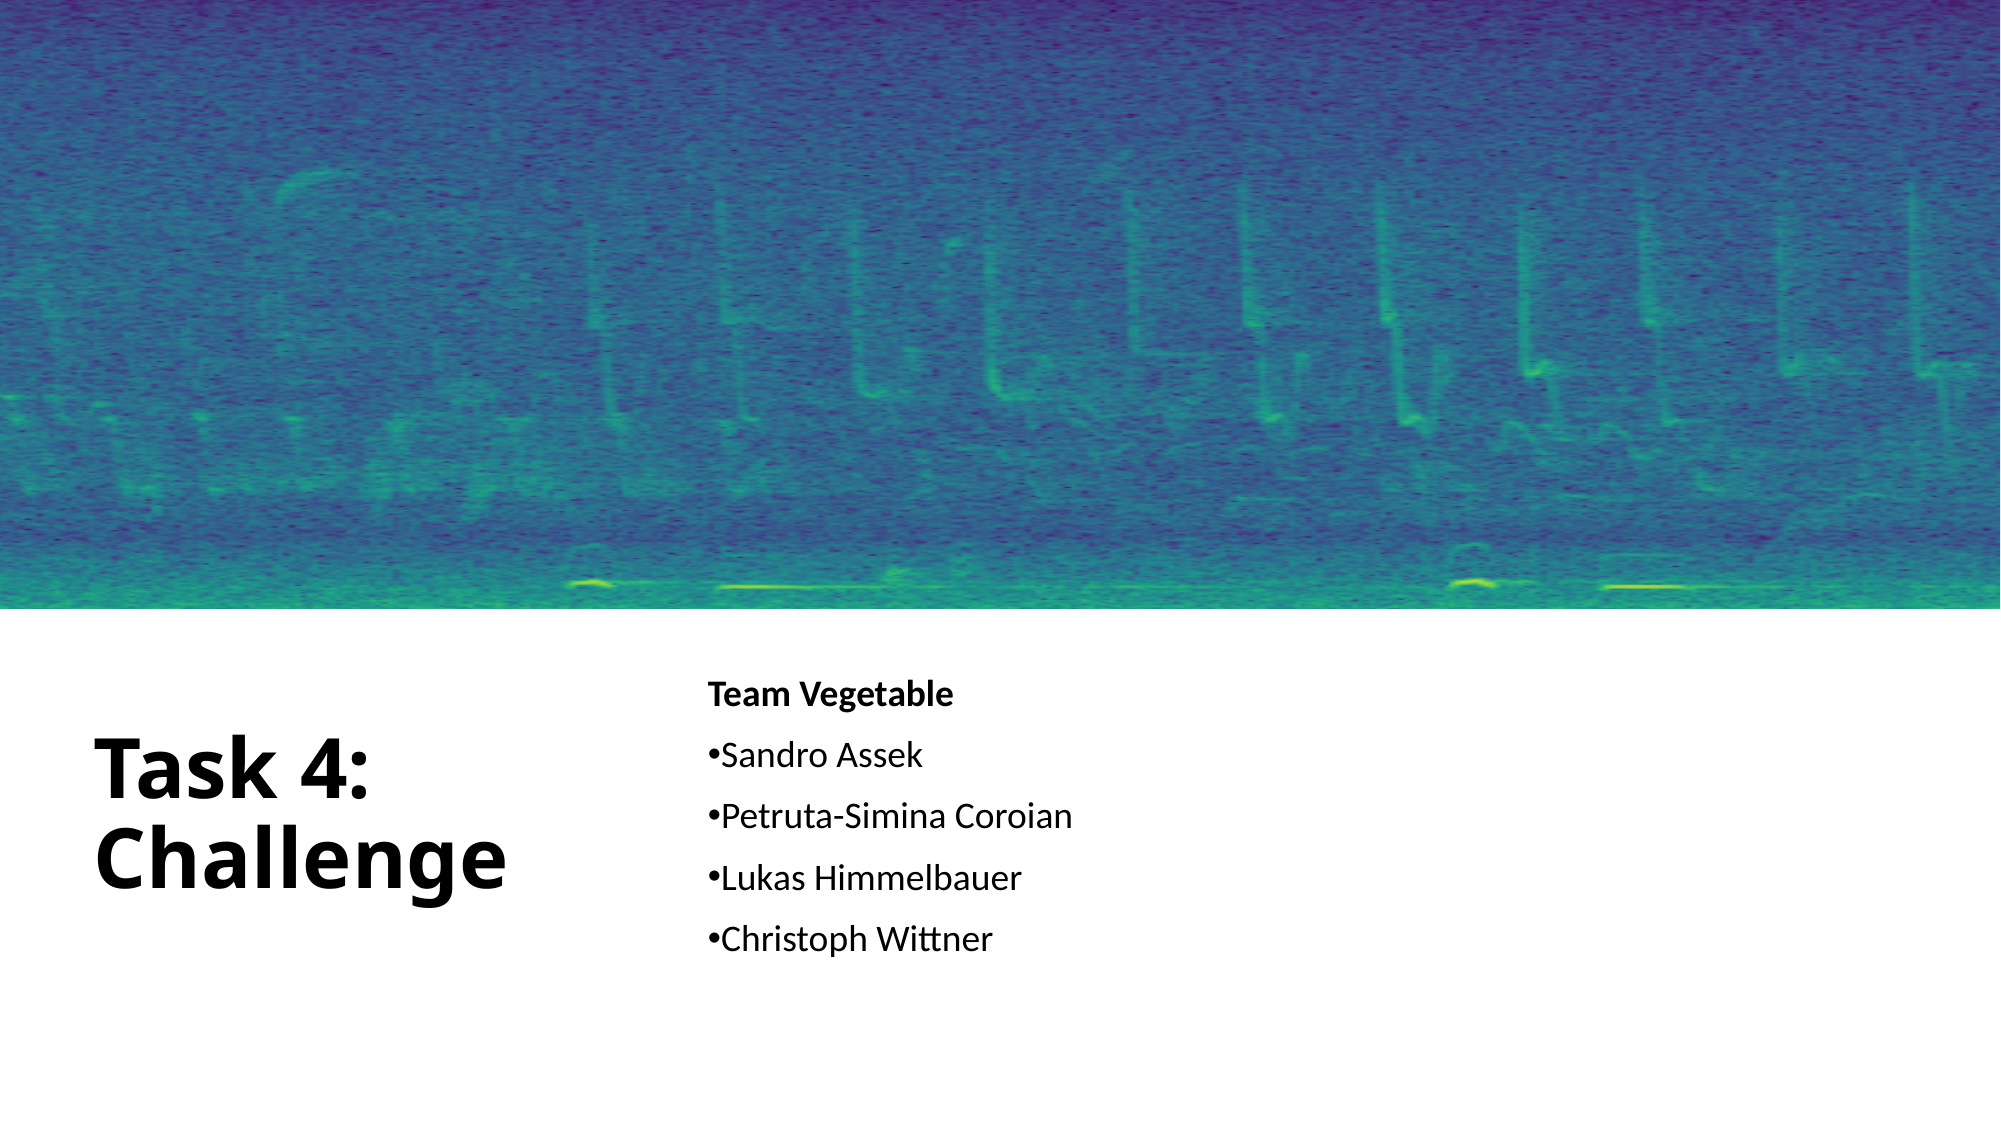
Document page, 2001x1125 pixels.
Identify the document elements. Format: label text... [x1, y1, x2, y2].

title Task 4: Challenge [78, 615, 619, 1018]
subtitle Team Vegetable Sandro Assek Petruta-Simina Coroian Lukas Himmelbauer Christoph Wittner [692, 615, 1921, 1018]
picture [0, 0, 2000, 609]
